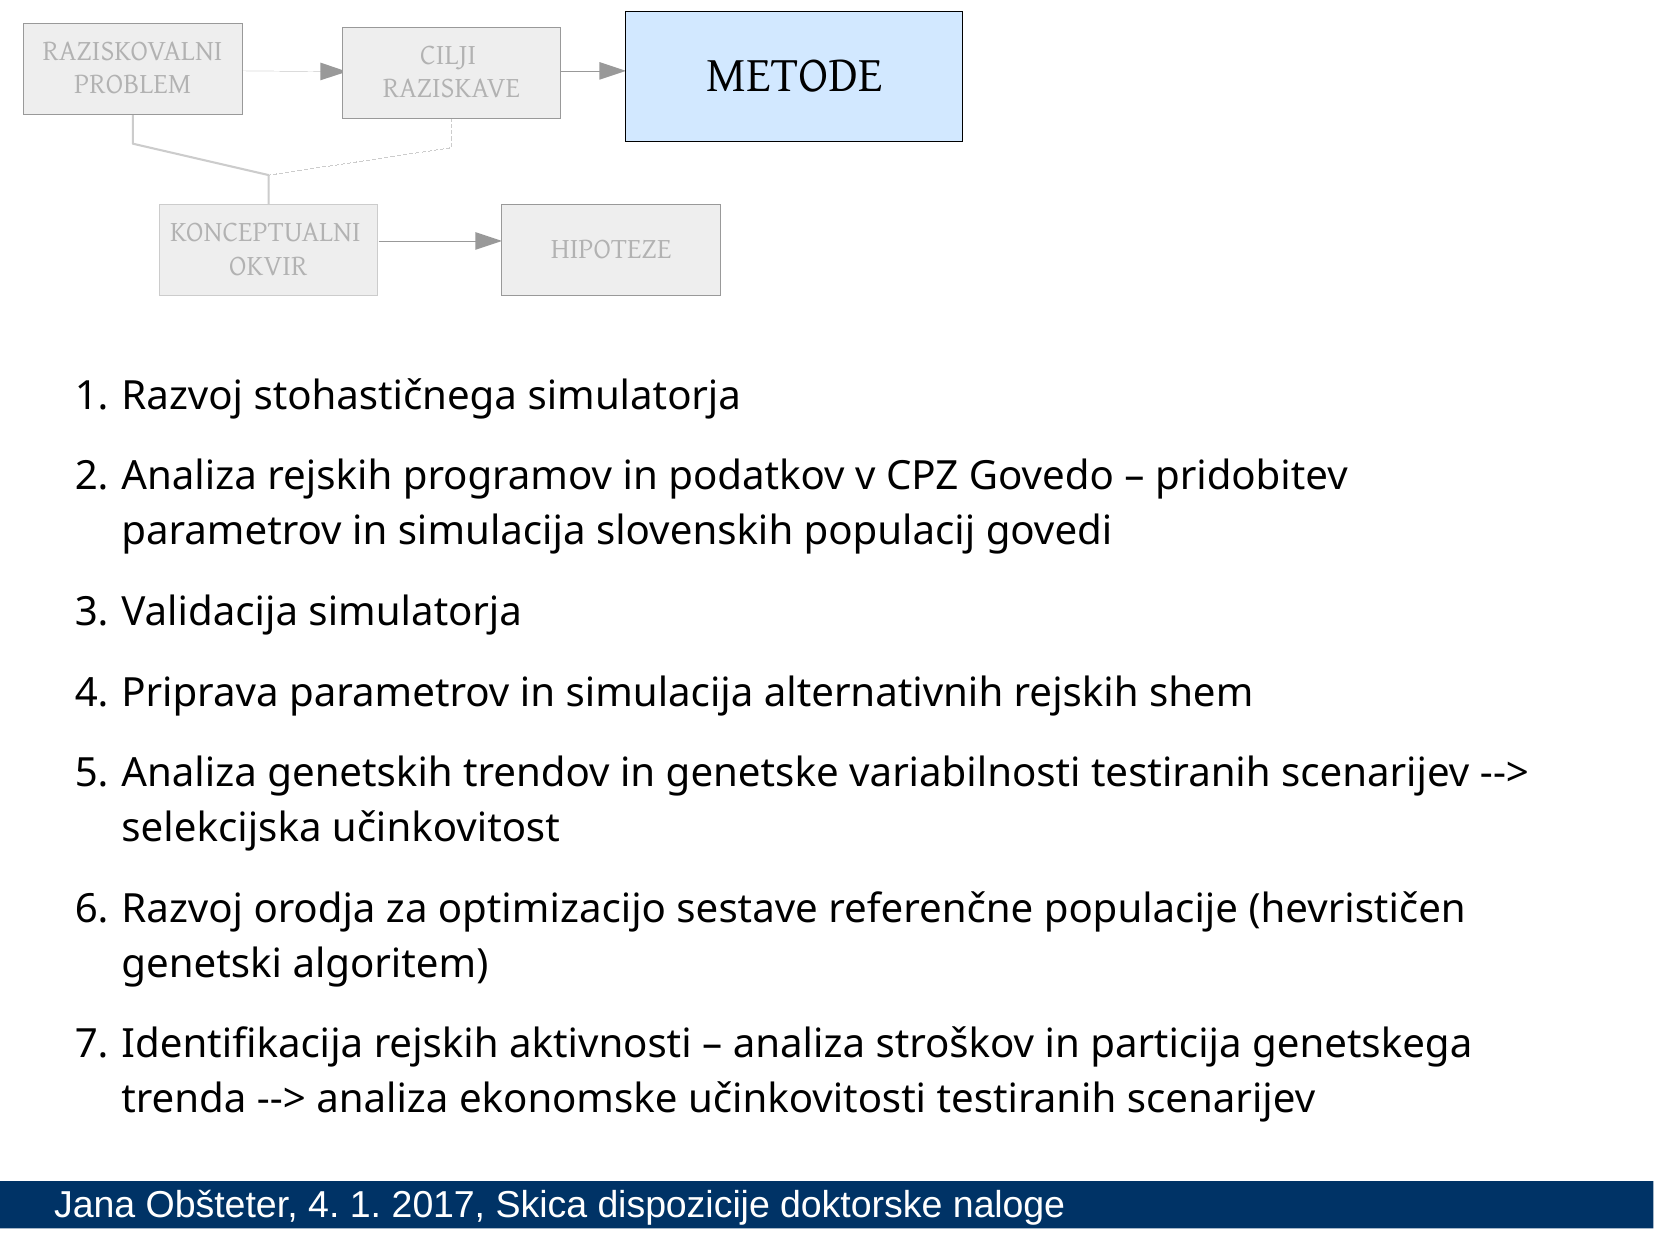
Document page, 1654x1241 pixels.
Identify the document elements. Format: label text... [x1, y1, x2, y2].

text_box METODE [625, 11, 963, 142]
text_box CILJI RAZISKAVE [342, 27, 561, 119]
text_box KONCEPTUALNI OKVIR [159, 204, 378, 296]
list Razvoj stohastičnega simulatorja Analiza rejskih programov in podatkov v CPZ Govedo – pridobitev parametrov in simulacija slovenskih populacij govedi Validacija simulatorja Priprava parametrov in simulacija alternativnih rejskih shem Analiza genetskih trendov in genetske variabilnosti testiranih scenarijev --> selekcijska učinkovitost Razvoj orodja za optimizacijo sestave referenčne populacije (hevrističen genetski algoritem) Identifikacija rejskih aktivnosti – analiza stroškov in particija genetskega trenda --> analiza ekonomske učinkovitosti testiranih scenarijev [59, 366, 1548, 1134]
text_box RAZISKOVALNI PROBLEM [23, 23, 243, 115]
text_box Jana Obšteter, 4. 1. 2017, Skica dispozicije doktorske naloge [0, 1181, 1654, 1229]
text_box HIPOTEZE [501, 204, 721, 296]
